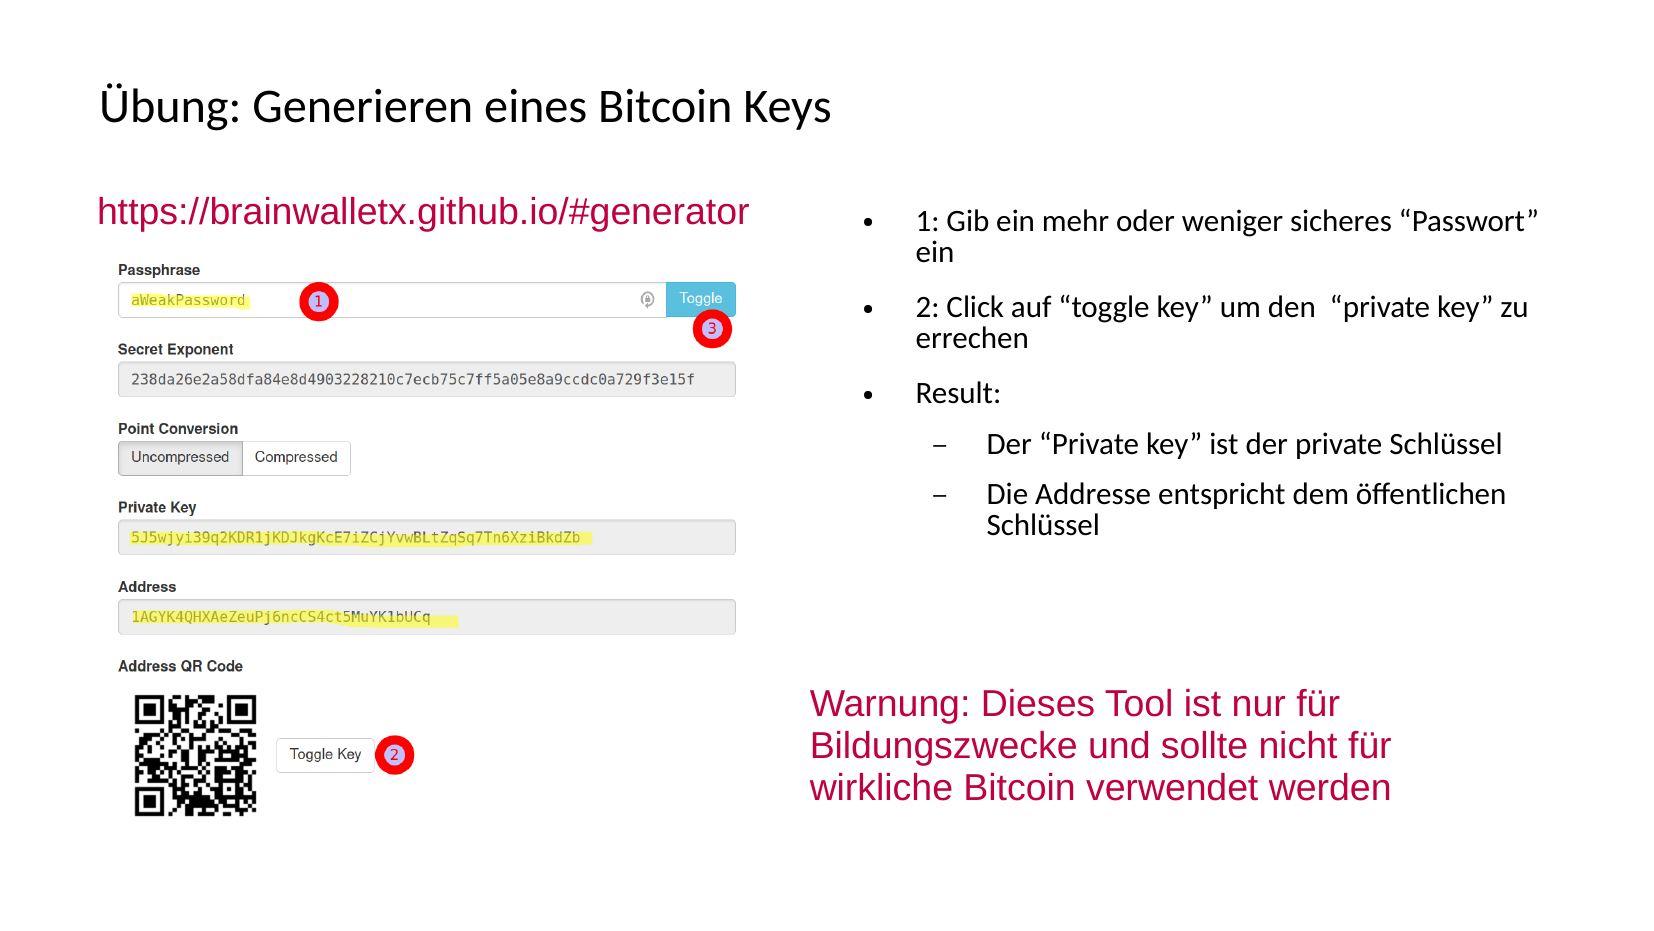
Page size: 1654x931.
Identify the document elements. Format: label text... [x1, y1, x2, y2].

list 1: Gib ein mehr oder weniger sicheres “Passwort” ein 2: Click auf “toggle key” um den “private key” zu errechen Result: Der “Private key” ist der private Schlüssel Die Addresse entspricht dem öffentlichen Schlüssel [844, 207, 1558, 780]
picture [104, 254, 751, 827]
title Übung: Generieren eines Bitcoin Keys [99, 27, 1555, 193]
text_box Warnung: Dieses Tool ist nur für Bildungszwecke und sollte nicht für wirkliche Bitcoin verwendet werden [795, 675, 1471, 816]
text_box https://brainwalletx.github.io/#generator [82, 183, 766, 241]
